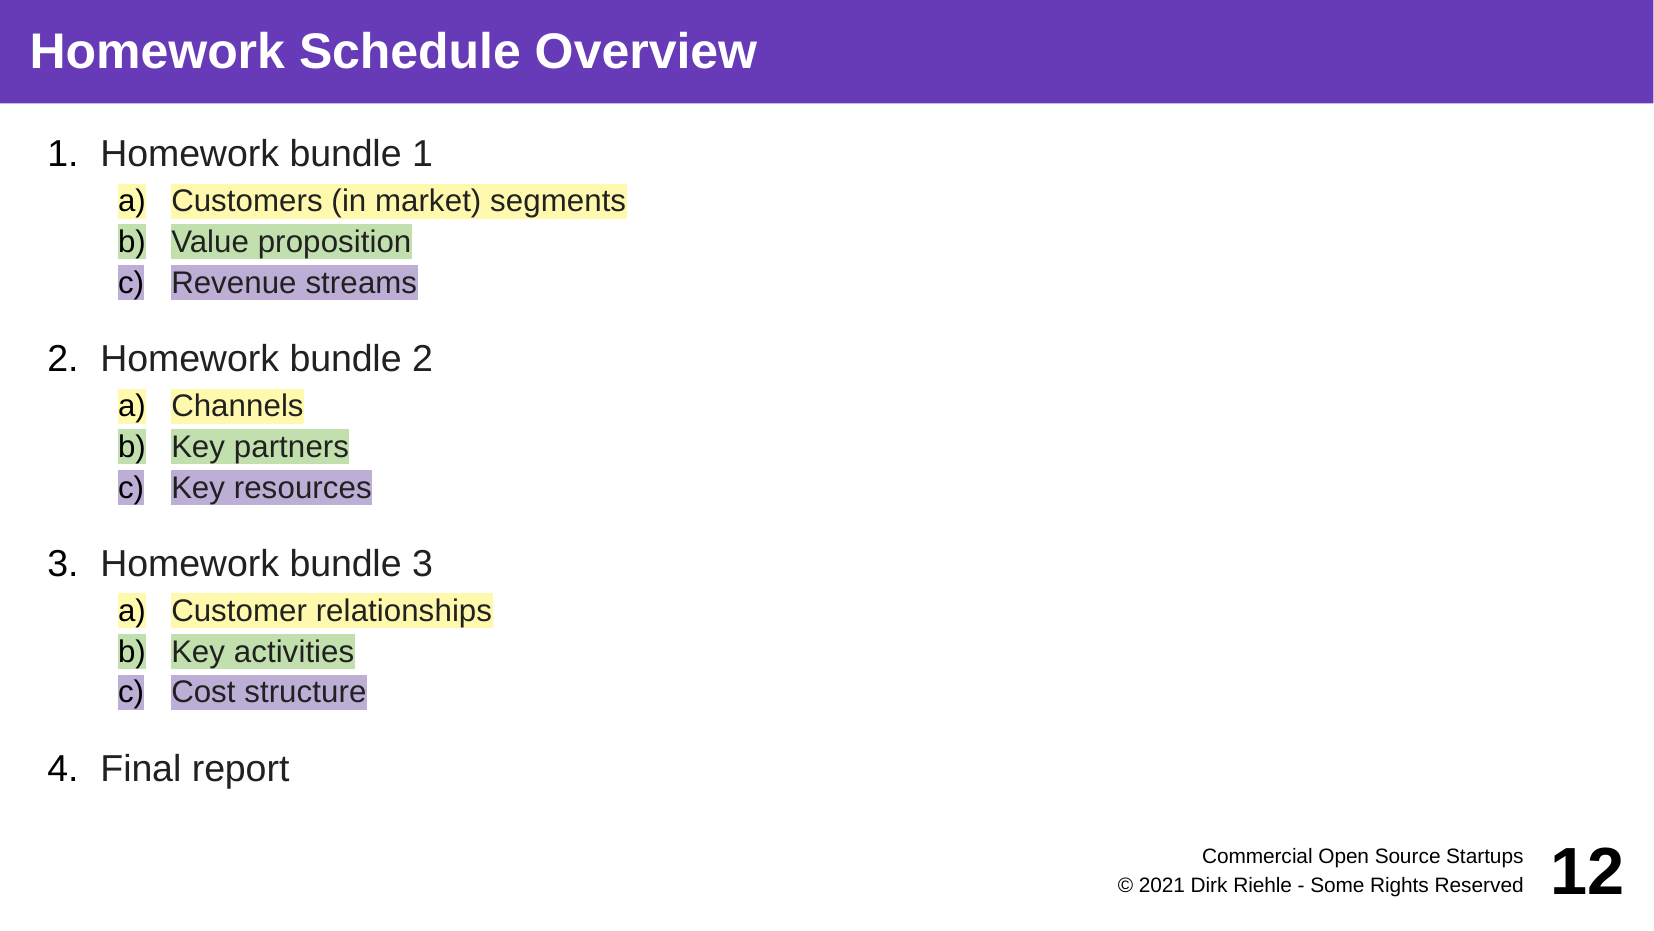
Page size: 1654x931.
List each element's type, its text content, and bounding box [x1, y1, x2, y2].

list Homework bundle 1 Customers (in market) segments Value proposition Revenue streams Homework bundle 2 Channels Key partners Key resources Homework bundle 3 Customer relationships Key activities Cost structure Final report [29, 132, 1625, 813]
title Homework Schedule Overview [0, 0, 1654, 104]
